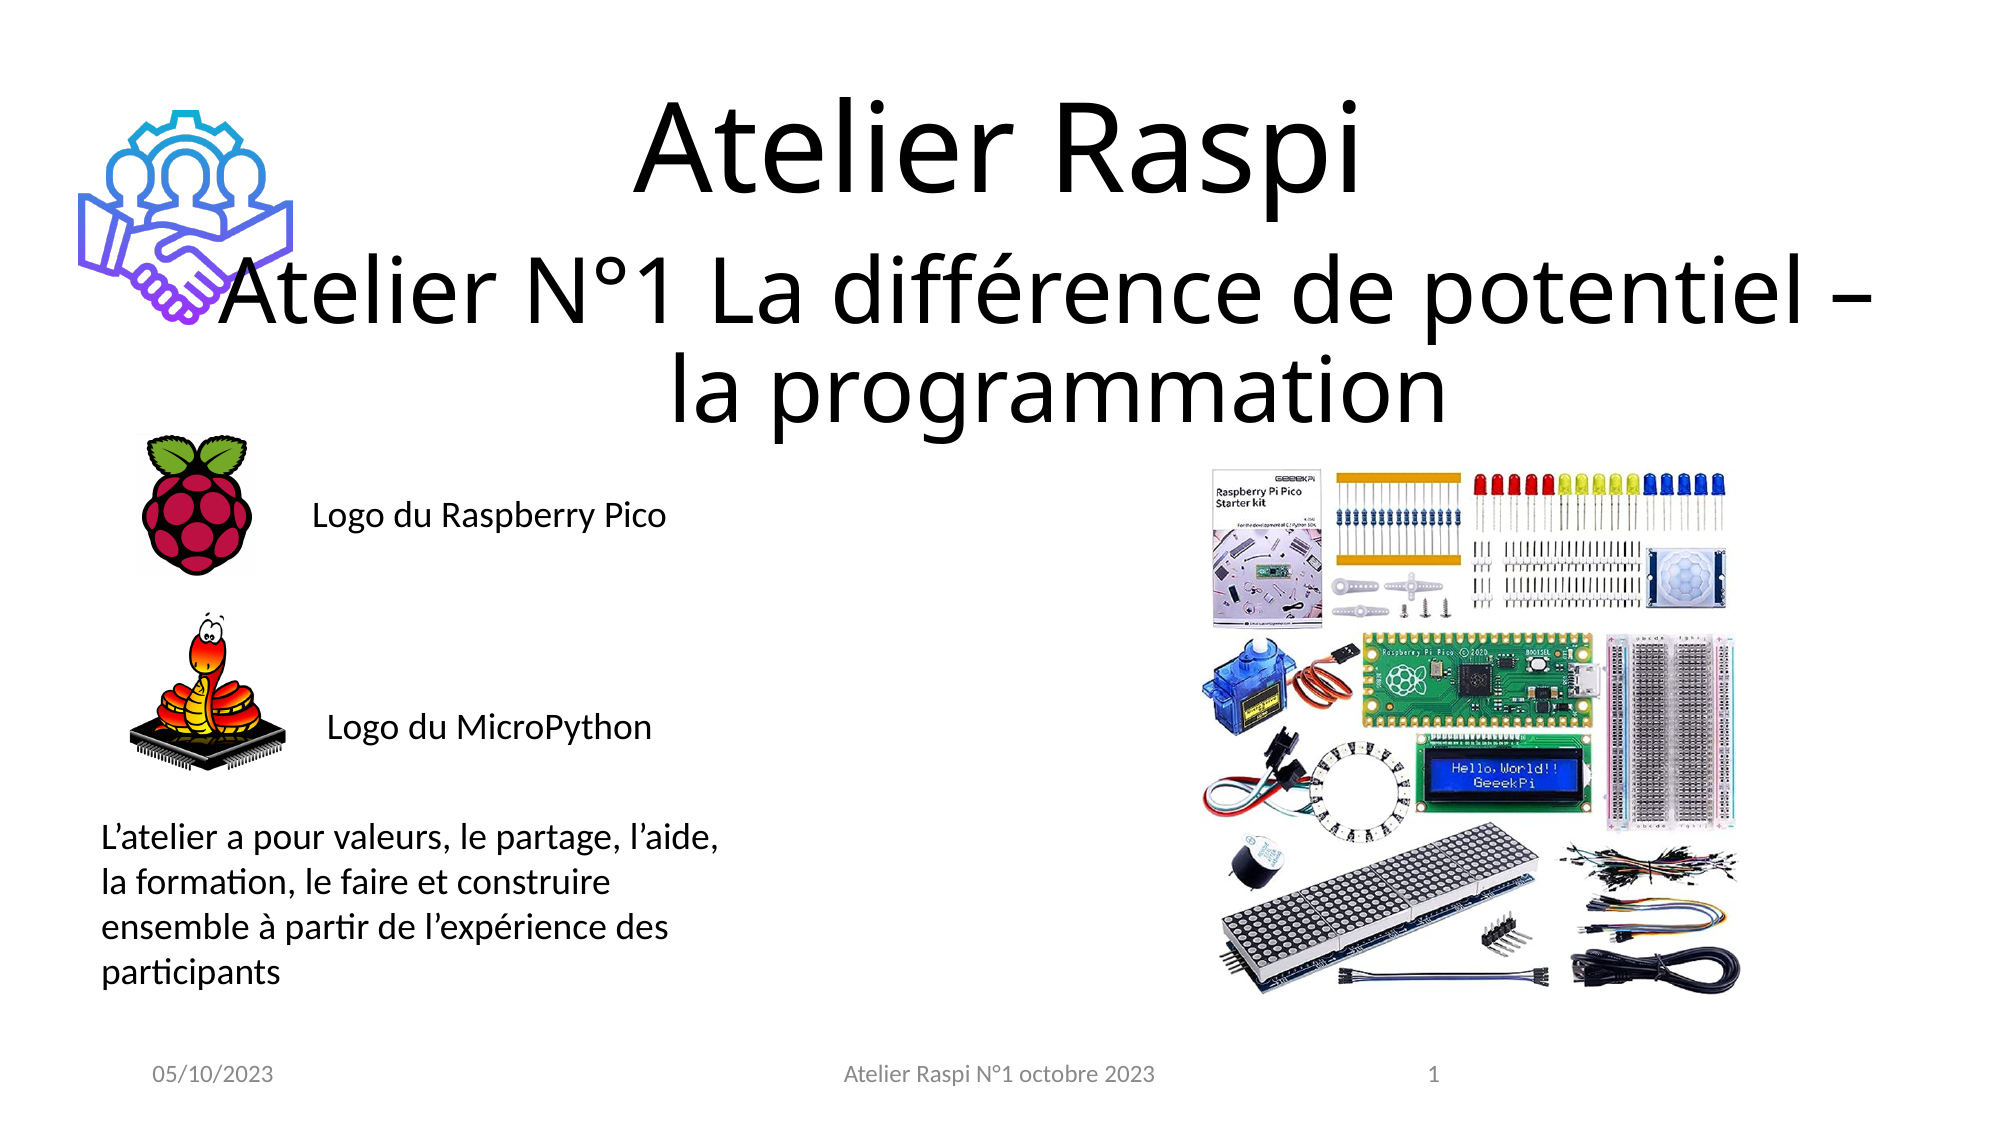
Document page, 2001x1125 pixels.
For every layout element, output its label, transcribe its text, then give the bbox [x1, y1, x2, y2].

picture [78, 111, 293, 325]
text_box [1412, 1042, 1863, 1103]
title Atelier Raspi [249, 0, 1750, 227]
text_box Atelier Raspi N°1 octobre 2023 [662, 1042, 1338, 1103]
text_box Atelier N°1 La différence de potentiel – la programmation [185, 231, 1911, 450]
picture [127, 610, 288, 773]
text_box 05/10/2023 [137, 1042, 588, 1103]
text_box Logo du MicroPython [311, 694, 673, 756]
text_box L’atelier a pour valeurs, le partage, l’aide, la formation, le faire et construire ensemble à partir de l’expérience des participants [86, 804, 746, 1002]
picture [136, 434, 255, 576]
picture [1200, 468, 1741, 995]
text_box Logo du Raspberry Pico [297, 482, 687, 544]
